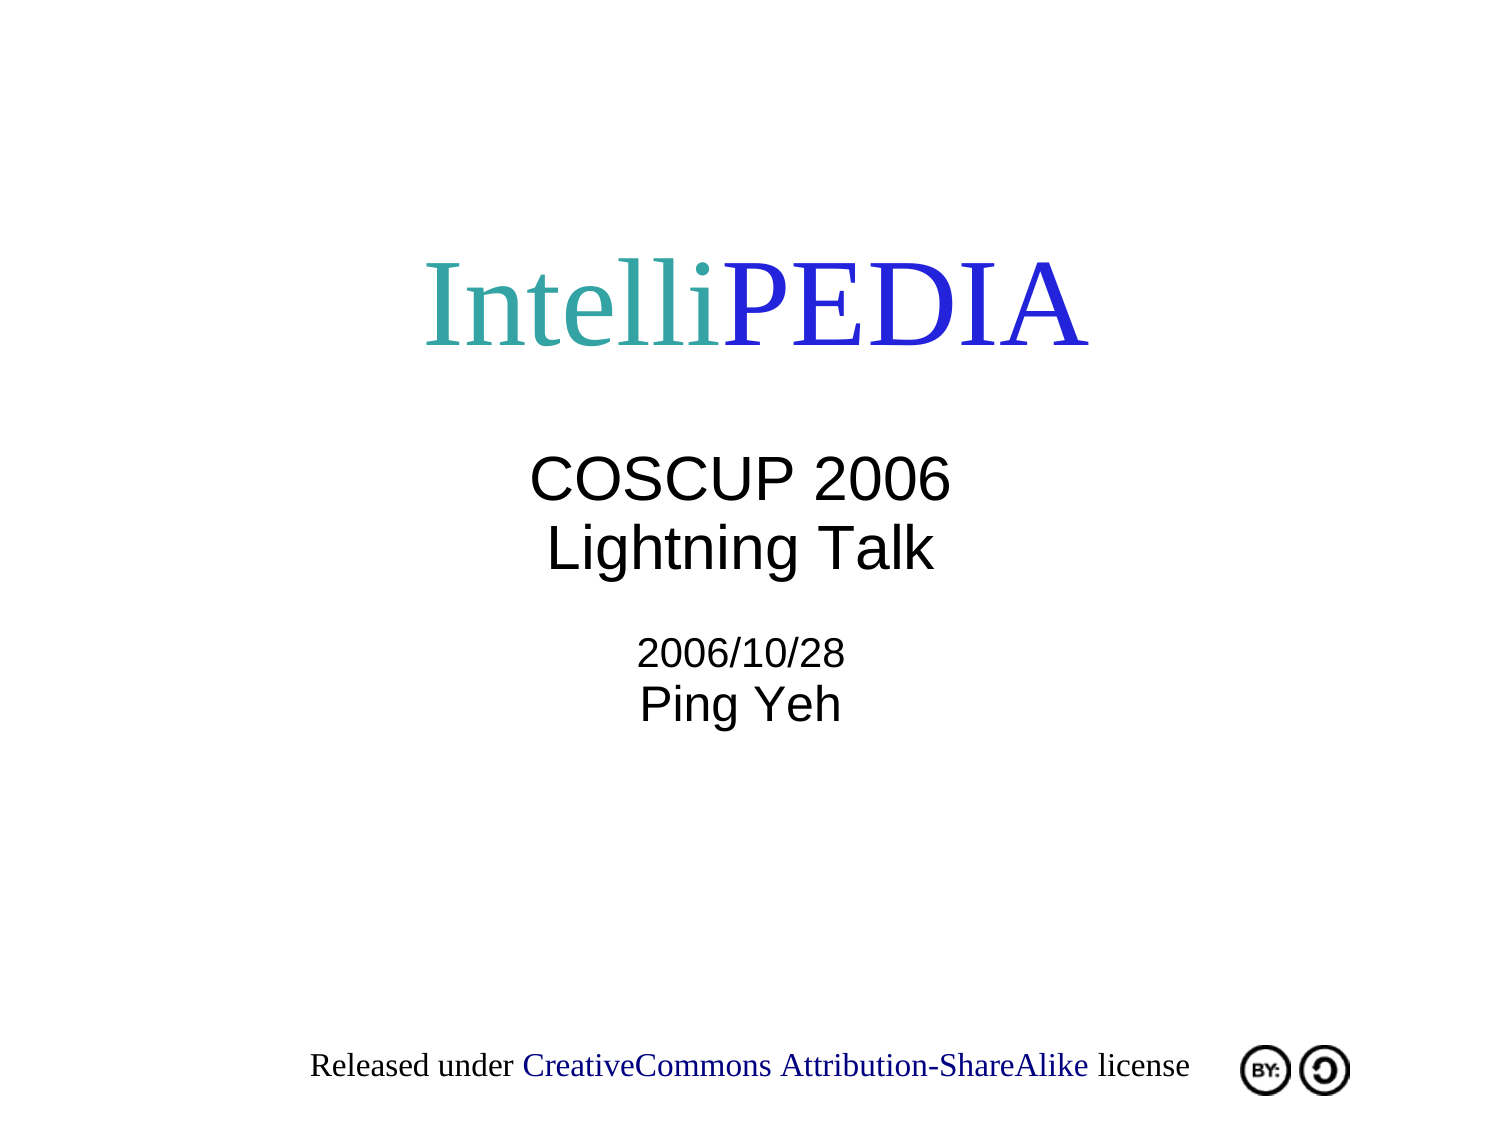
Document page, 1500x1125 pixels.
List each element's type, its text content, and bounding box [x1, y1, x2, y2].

text_box IntelliPEDIA [195, 184, 1317, 325]
text_box Released under CreativeCommons Attribution-ShareAlike license [122, 1039, 1378, 1101]
picture [1240, 1045, 1291, 1096]
text_box COSCUP 2006 Lightning Talk 2006/10/28 Ping Yeh [365, 436, 1116, 823]
picture [1299, 1045, 1350, 1096]
